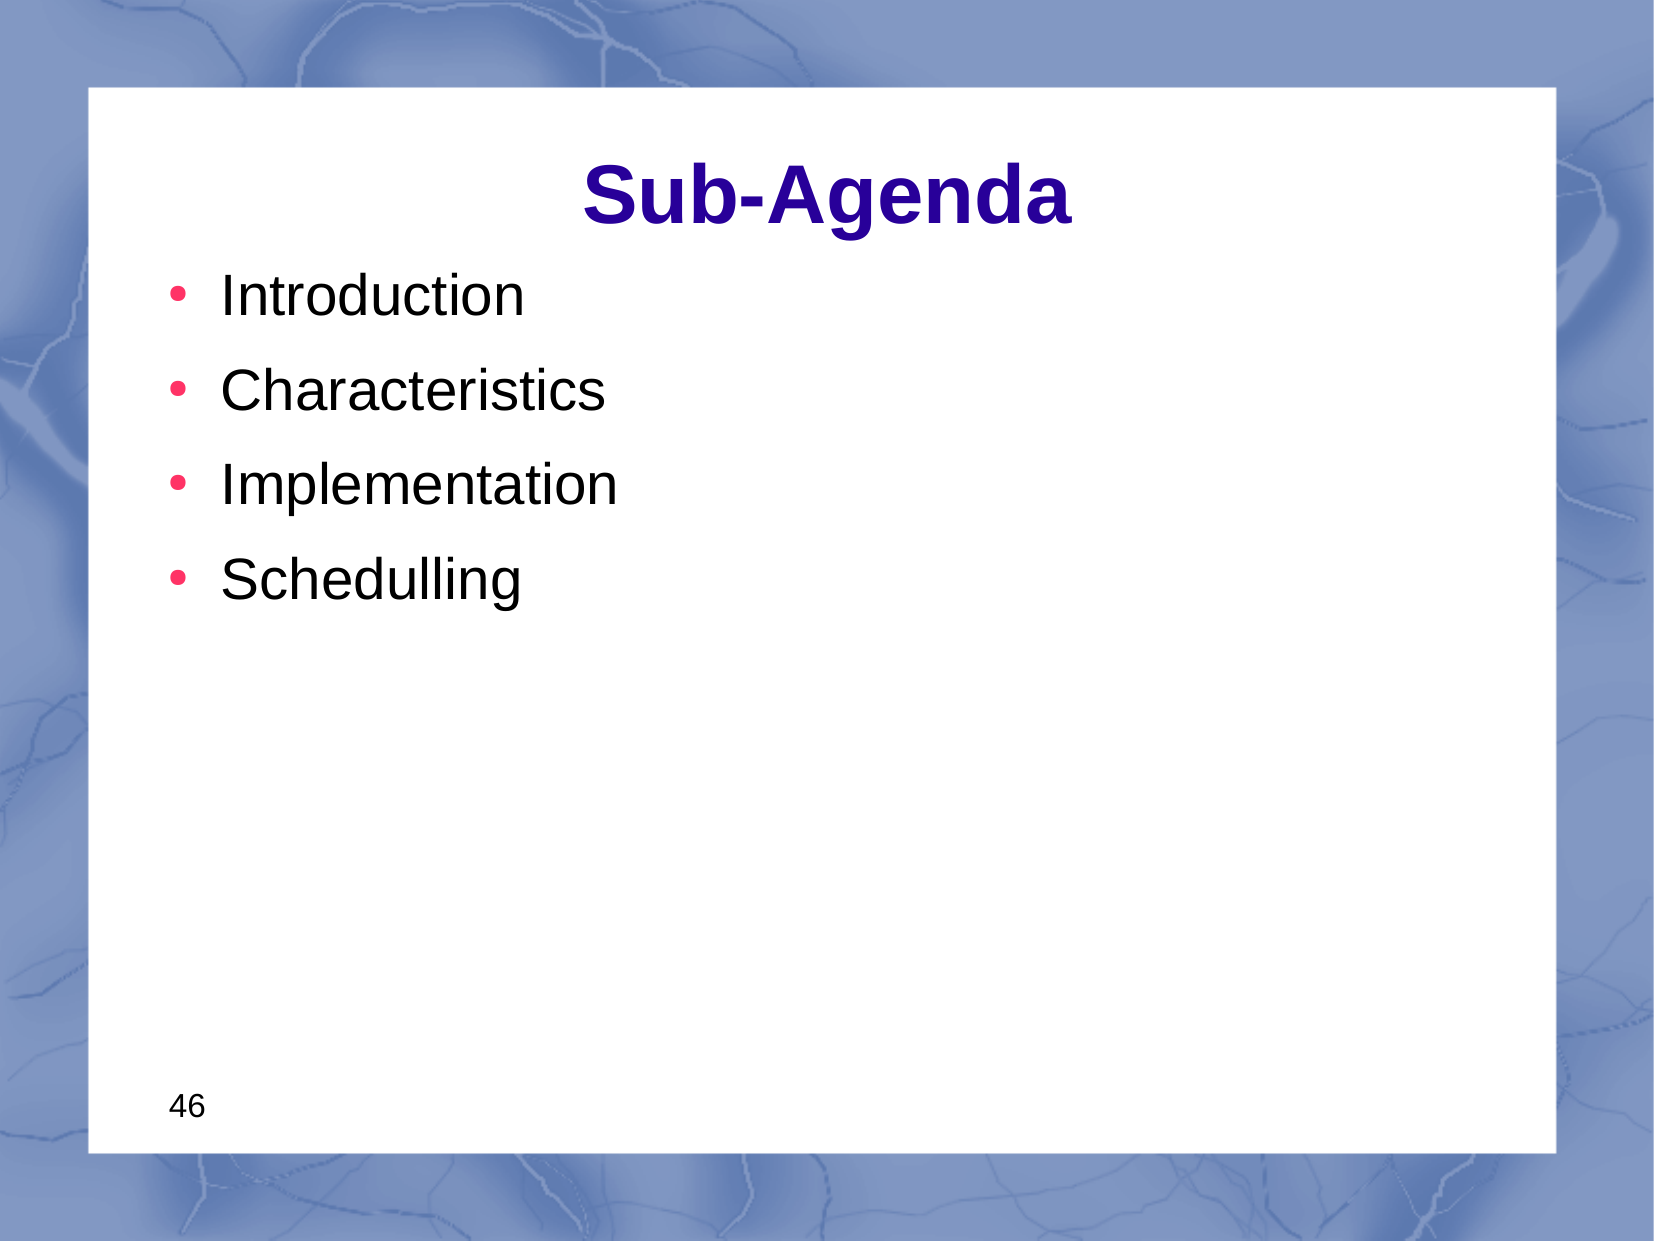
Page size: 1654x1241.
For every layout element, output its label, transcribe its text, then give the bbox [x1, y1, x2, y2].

title Sub-Agenda [118, 90, 1536, 298]
list Introduction Characteristics Implementation Schedulling [150, 263, 1509, 983]
picture [0, 0, 1654, 1241]
